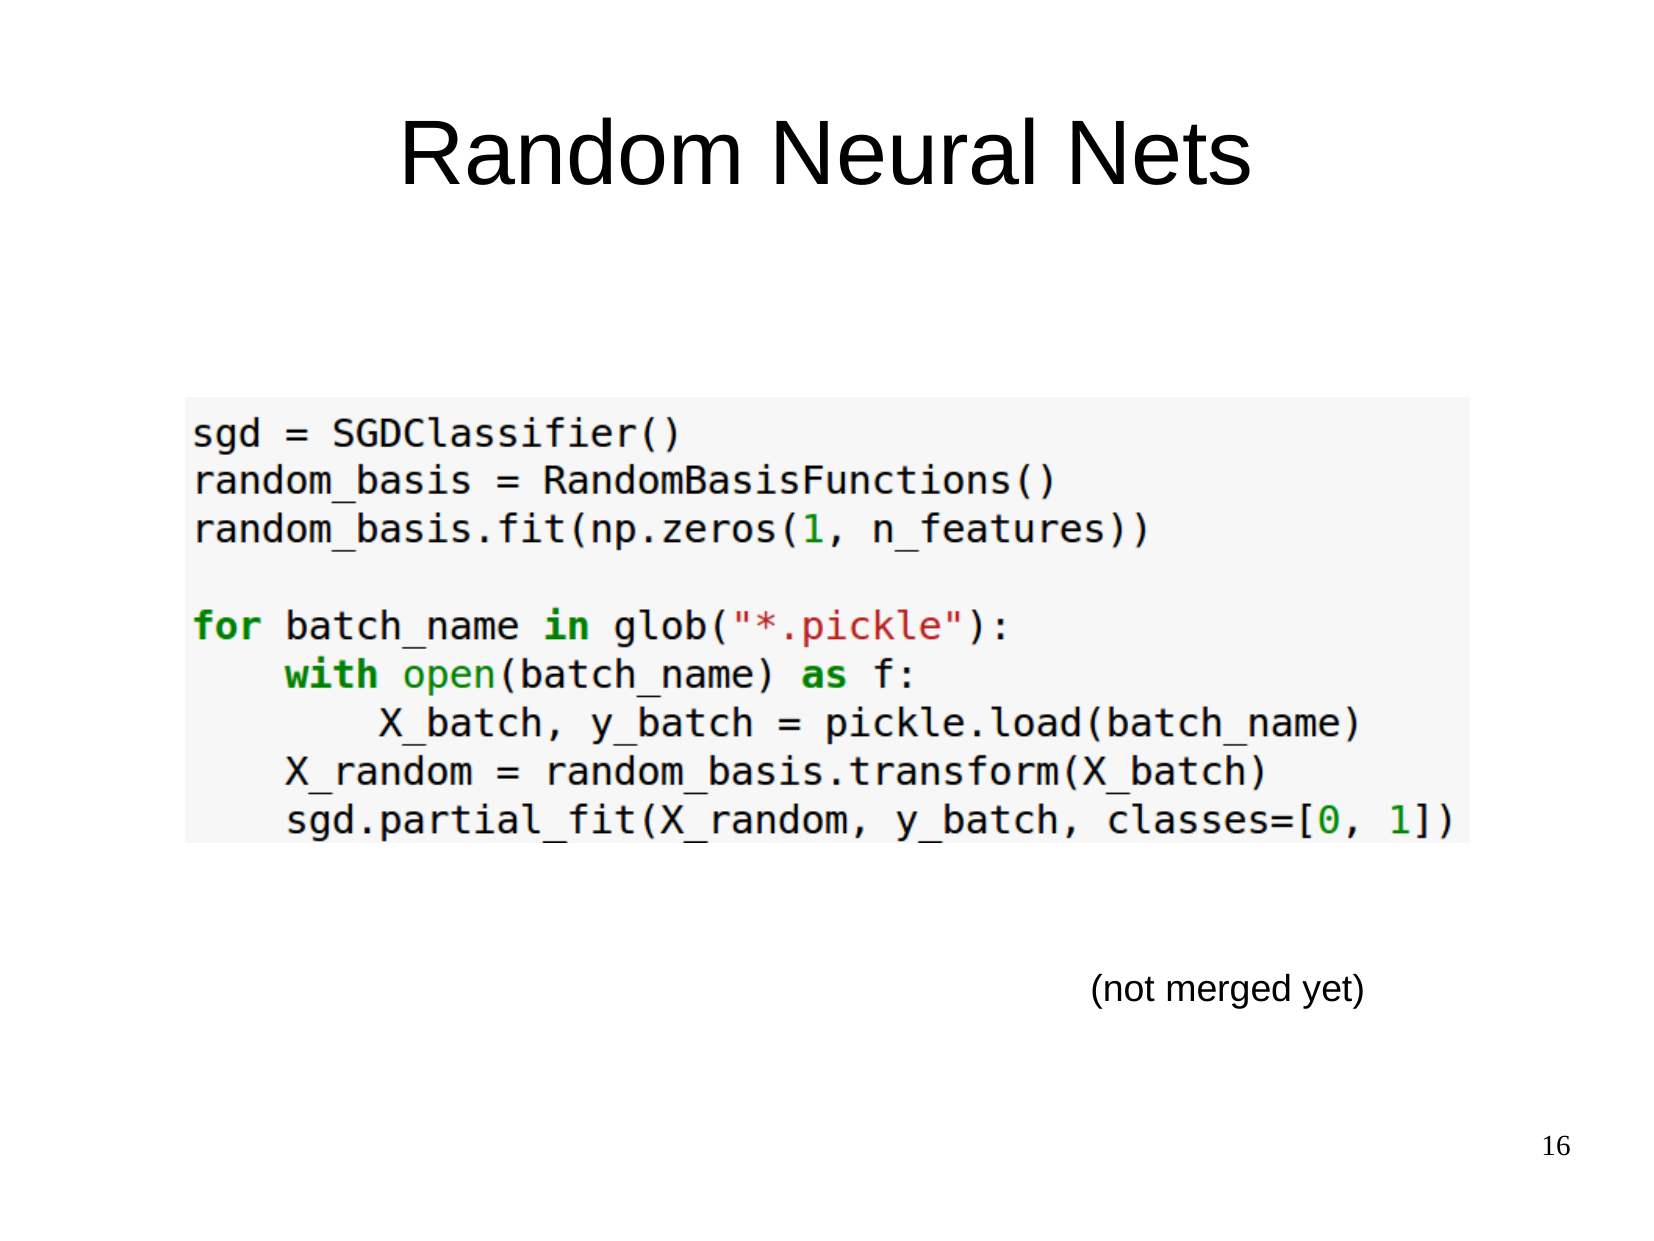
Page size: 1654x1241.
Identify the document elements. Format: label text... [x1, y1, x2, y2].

title Random Neural Nets [82, 49, 1571, 257]
text_box (not merged yet) [1075, 960, 1381, 1017]
picture [185, 397, 1469, 843]
